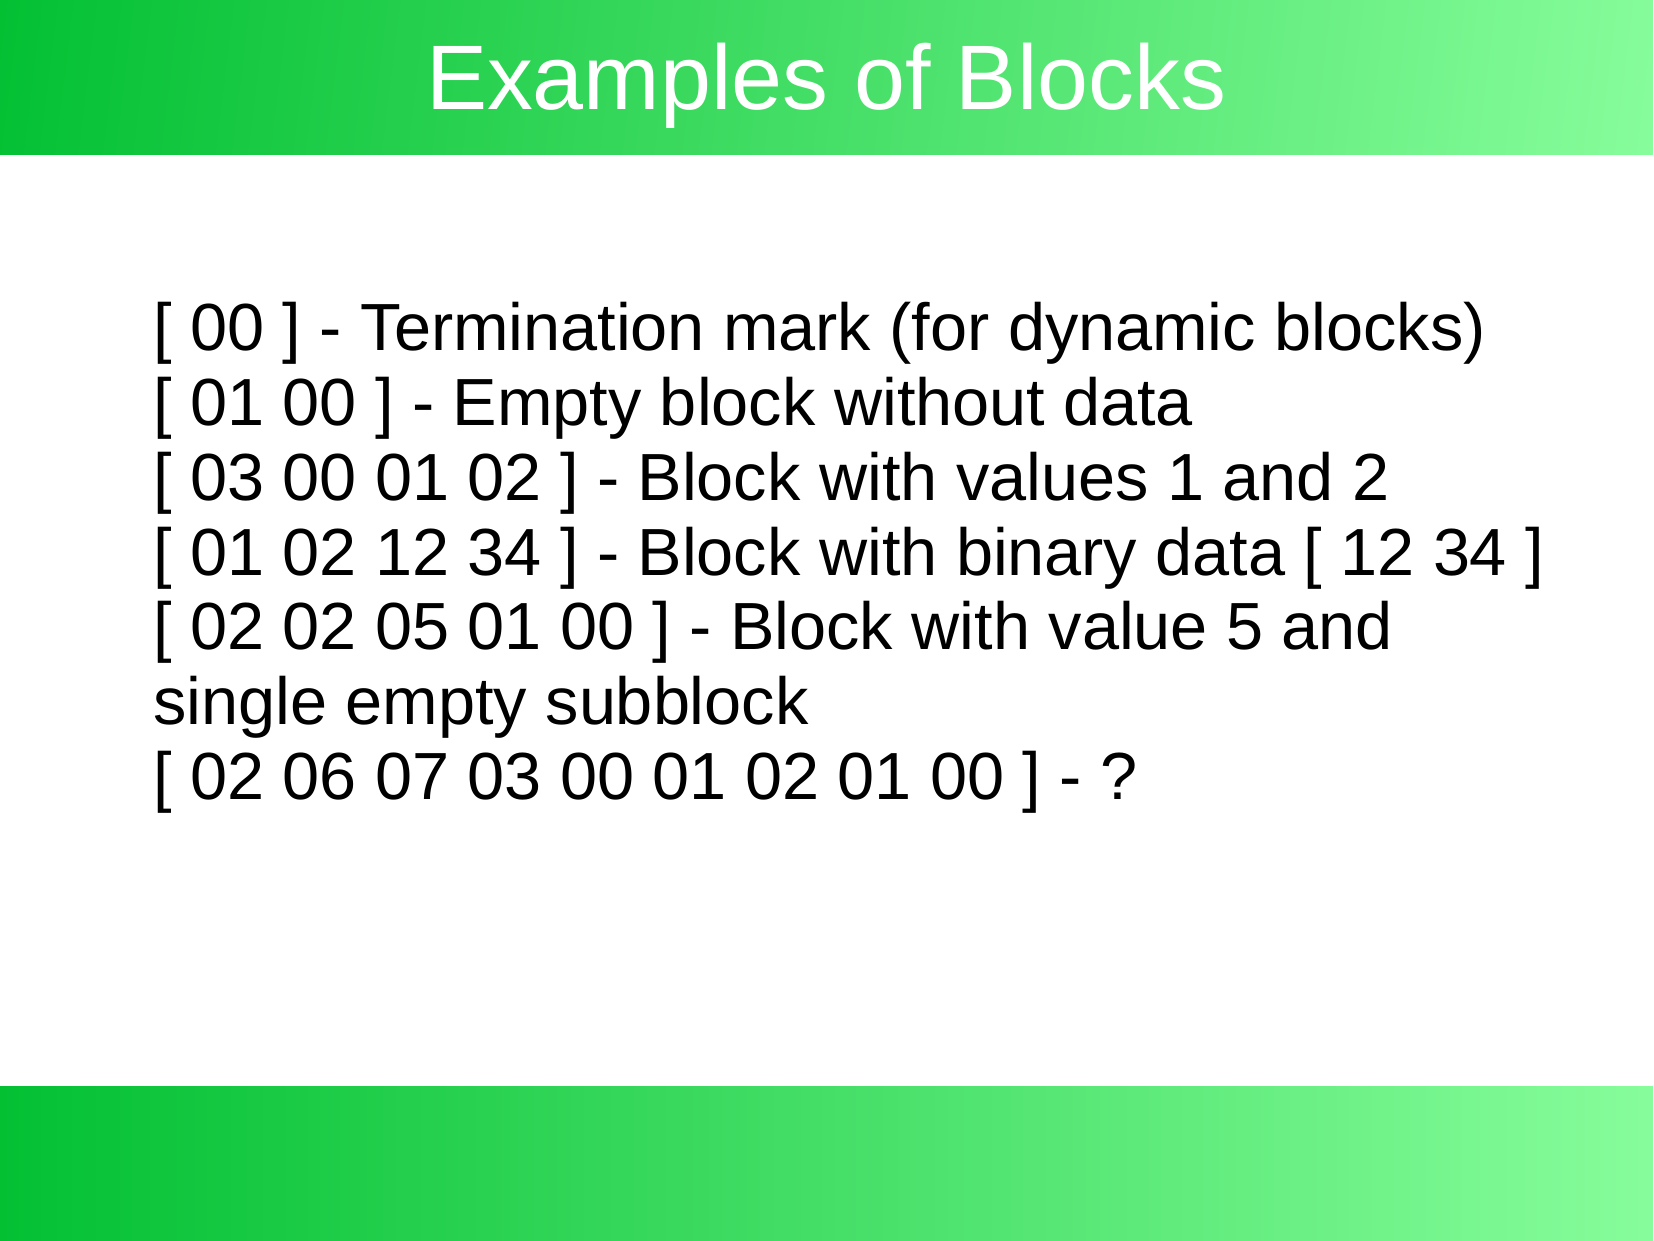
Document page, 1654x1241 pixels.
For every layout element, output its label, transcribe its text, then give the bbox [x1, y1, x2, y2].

list [ 00 ] - Termination mark (for dynamic blocks) [ 01 00 ] - Empty block without data [ 03 00 01 02 ] - Block with values 1 and 2 [ 01 02 12 34 ] - Block with binary data [ 12 34 ] [ 02 02 05 01 00 ] - Block with value 5 and single empty subblock [ 02 06 07 03 00 01 02 01 00 ] - ? [82, 290, 1571, 1010]
title Examples of Blocks [82, 25, 1571, 130]
